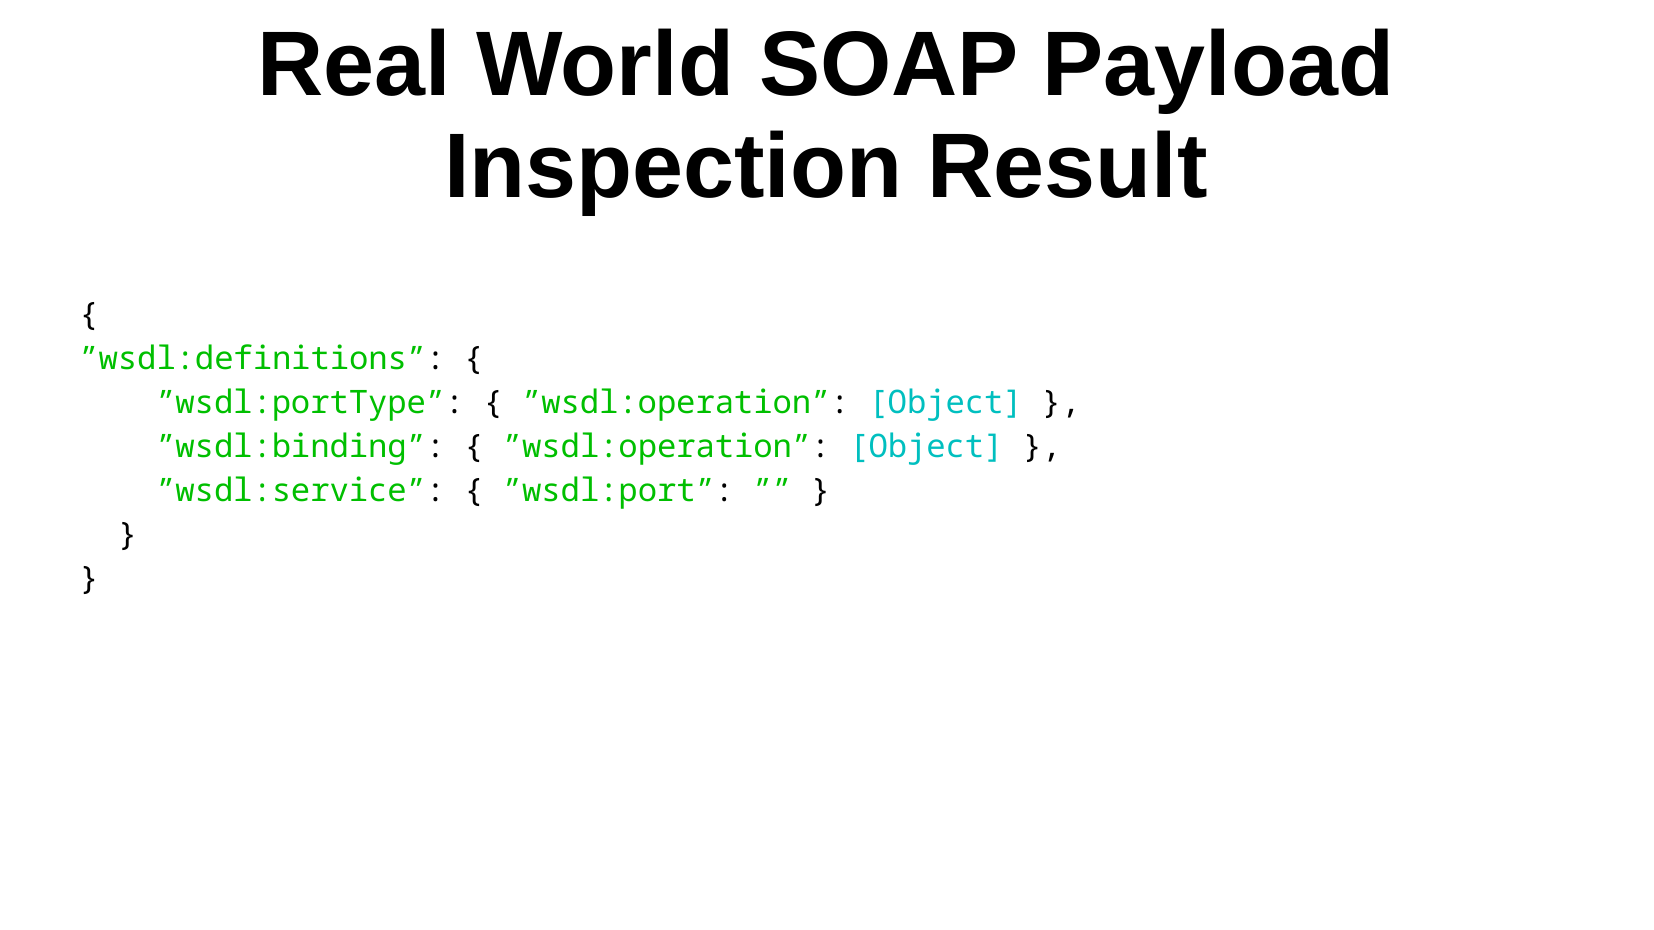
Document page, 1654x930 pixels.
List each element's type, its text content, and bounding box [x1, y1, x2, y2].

title Real World SOAP Payload Inspection Result [82, 12, 1571, 218]
list { ”wsdl:definitions”: { ”wsdl:portType”: { ”wsdl:operation”: [Object] }, ”wsdl:binding”: { ”wsdl:operation”: [Object] }, ”wsdl:service”: { ”wsdl:port”: ”” } } } [79, 291, 1567, 601]
